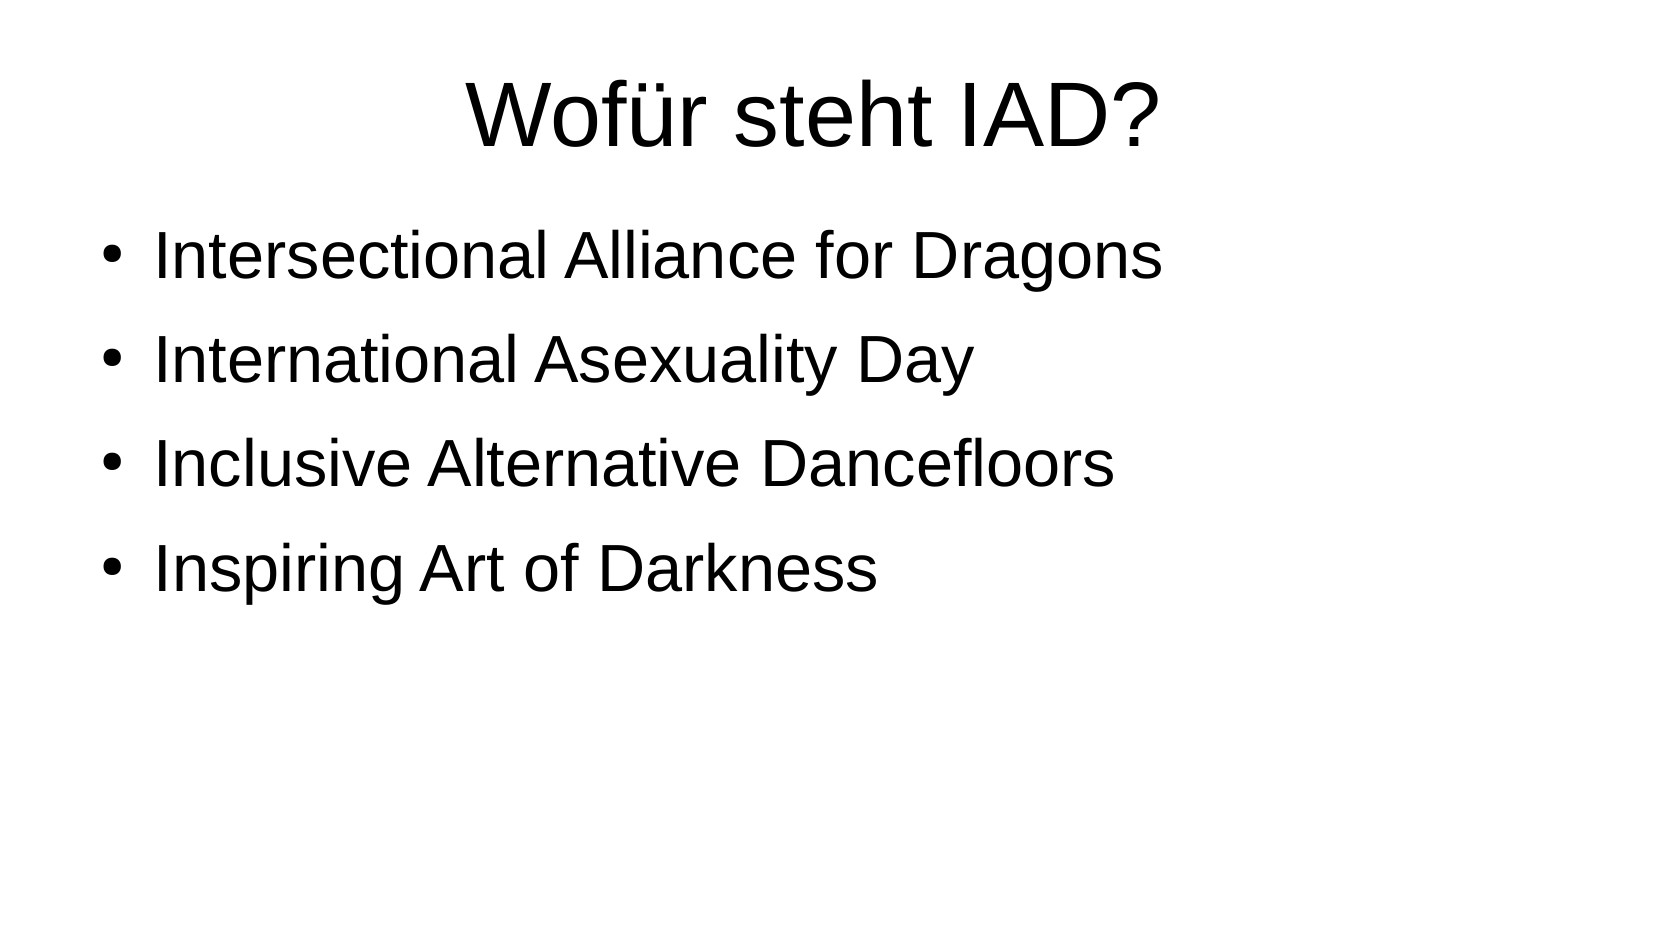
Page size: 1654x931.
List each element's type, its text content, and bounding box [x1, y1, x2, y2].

title Wofür steht IAD? [82, 37, 1571, 193]
list Intersectional Alliance for Dragons International Asexuality Day Inclusive Alternative Dancefloors Inspiring Art of Darkness [82, 217, 1571, 758]
